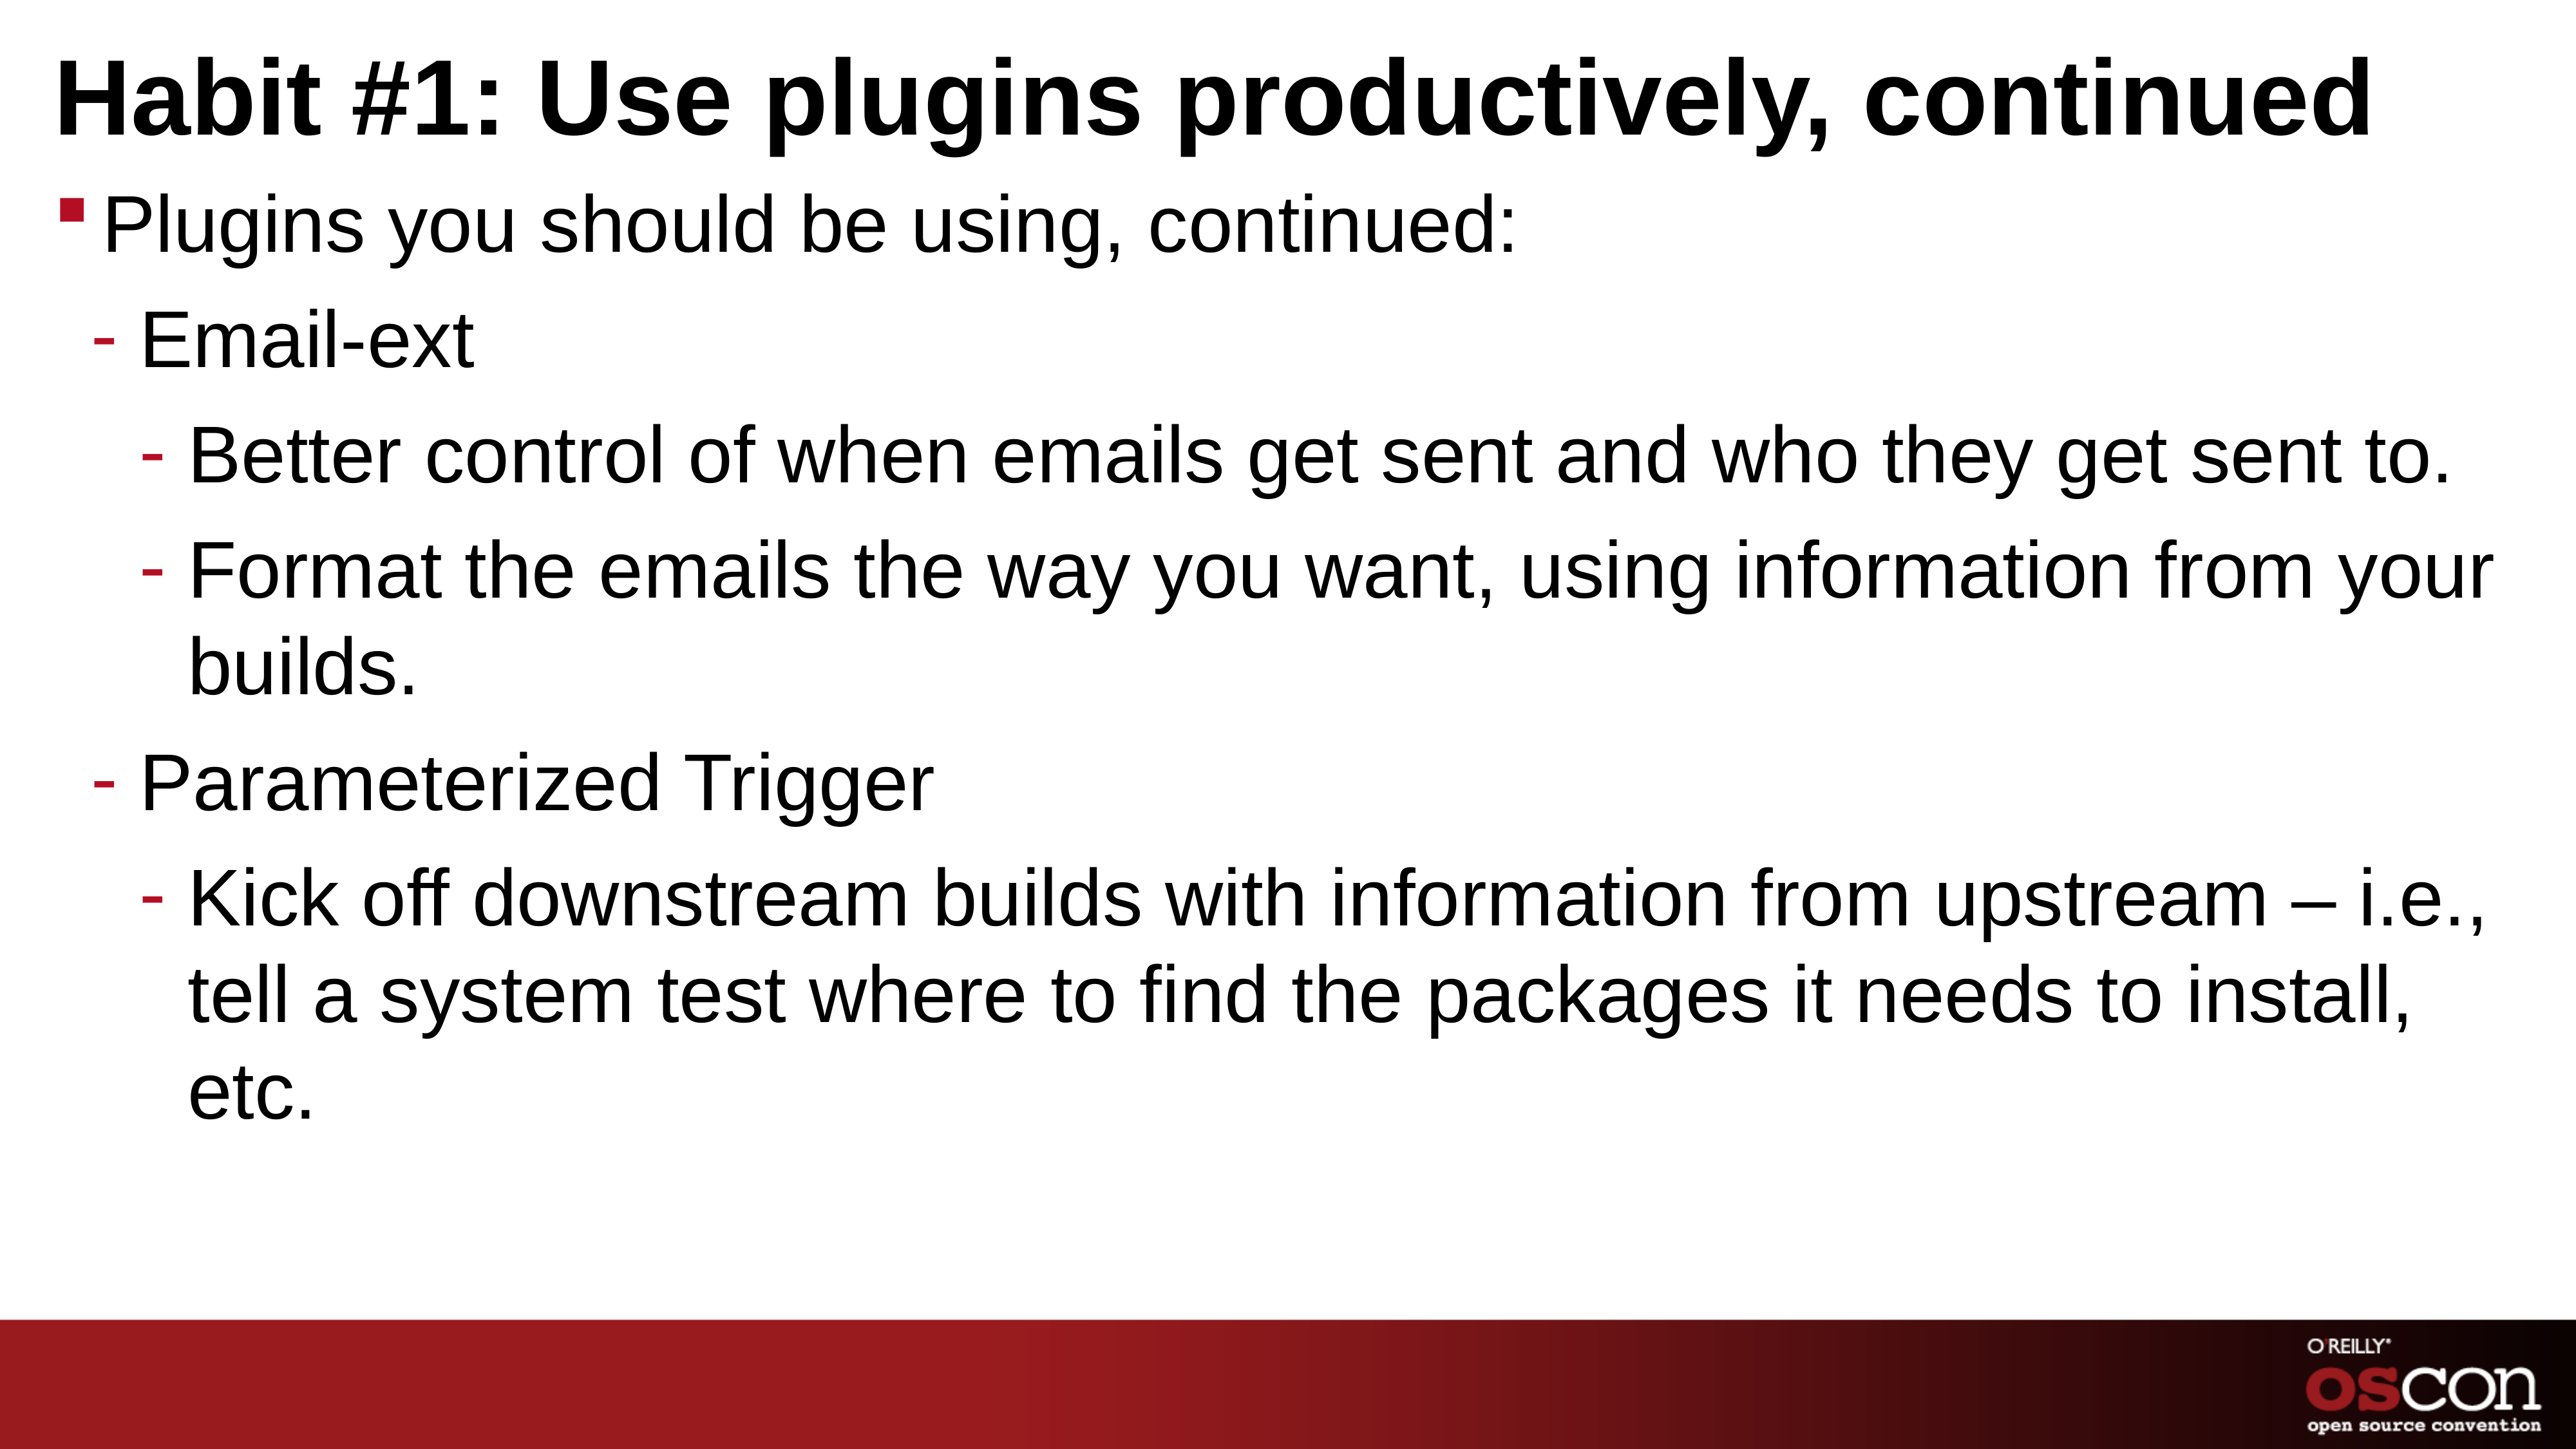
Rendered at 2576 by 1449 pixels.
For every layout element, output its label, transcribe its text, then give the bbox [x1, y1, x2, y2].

picture [0, 0, 2576, 1449]
title Habit #1: Use plugins productively, continued [48, 17, 2514, 166]
list Plugins you should be using, continued: Email-ext Better control of when emails get sent and who they get sent to. Format the emails the way you want, using information from your builds. Parameterized Trigger Kick off downstream builds with information from upstream – i.e., tell a system test where to find the packages it needs to install, etc. [48, 166, 2514, 1449]
